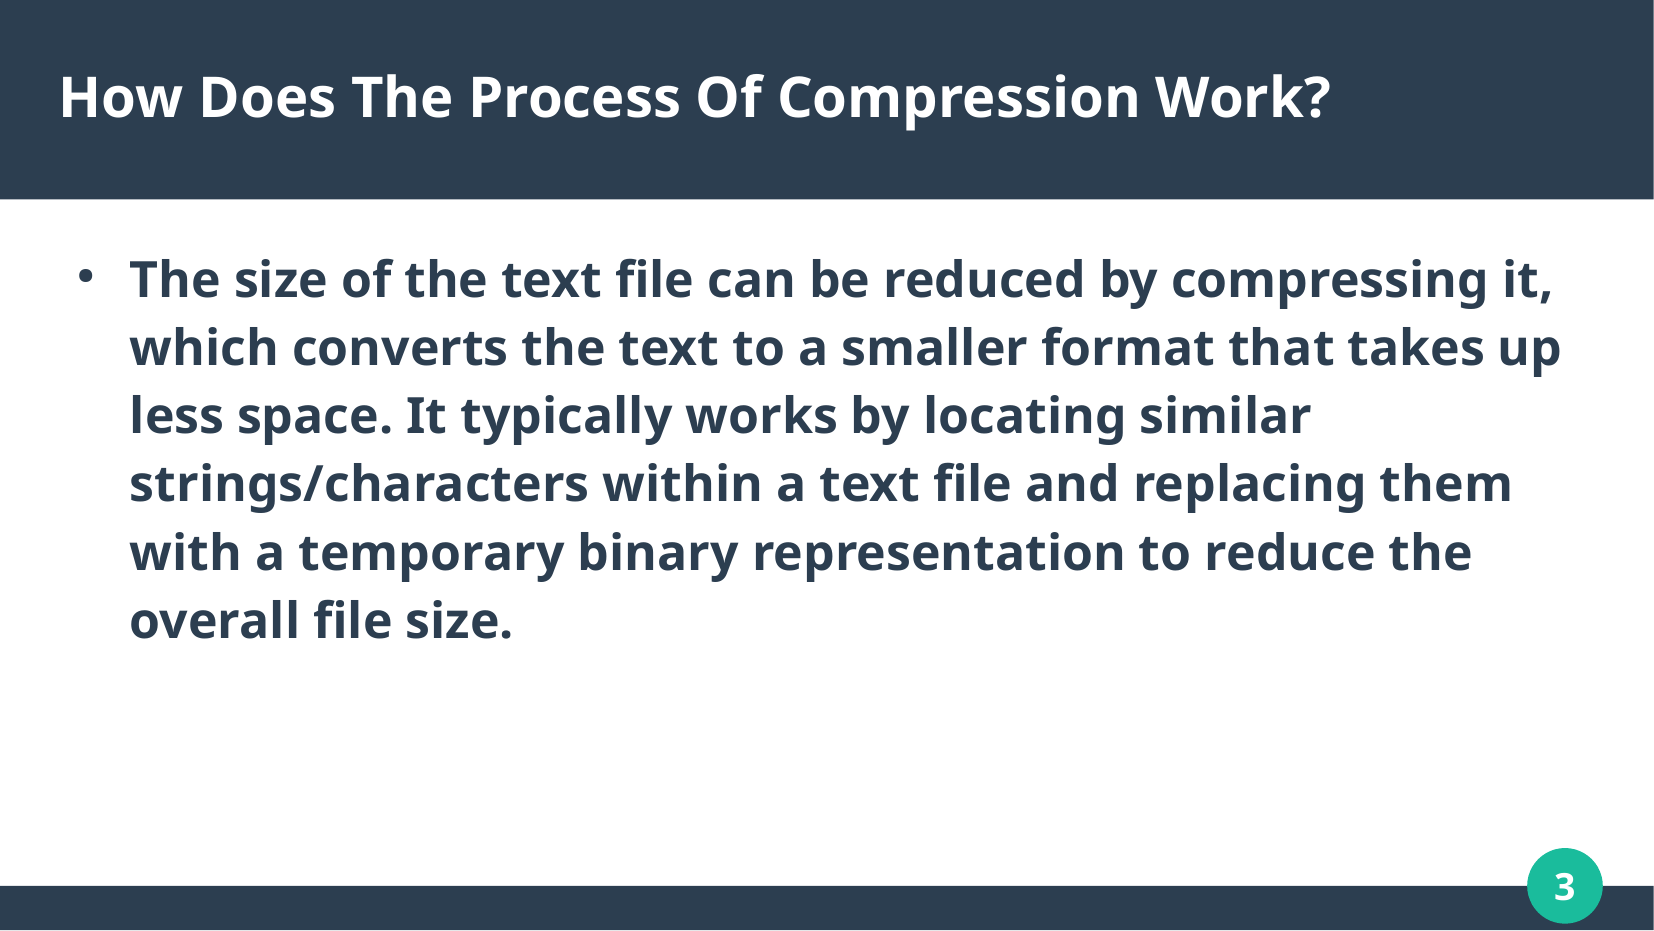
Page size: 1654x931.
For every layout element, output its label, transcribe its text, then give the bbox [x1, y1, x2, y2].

list The size of the text file can be reduced by compressing it, which converts the text to a smaller format that takes up less space. It typically works by locating similar strings/characters within a text file and replacing them with a temporary binary representation to reduce the overall file size. [59, 243, 1595, 864]
title How Does The Process Of Compression Work? [59, 37, 1595, 156]
